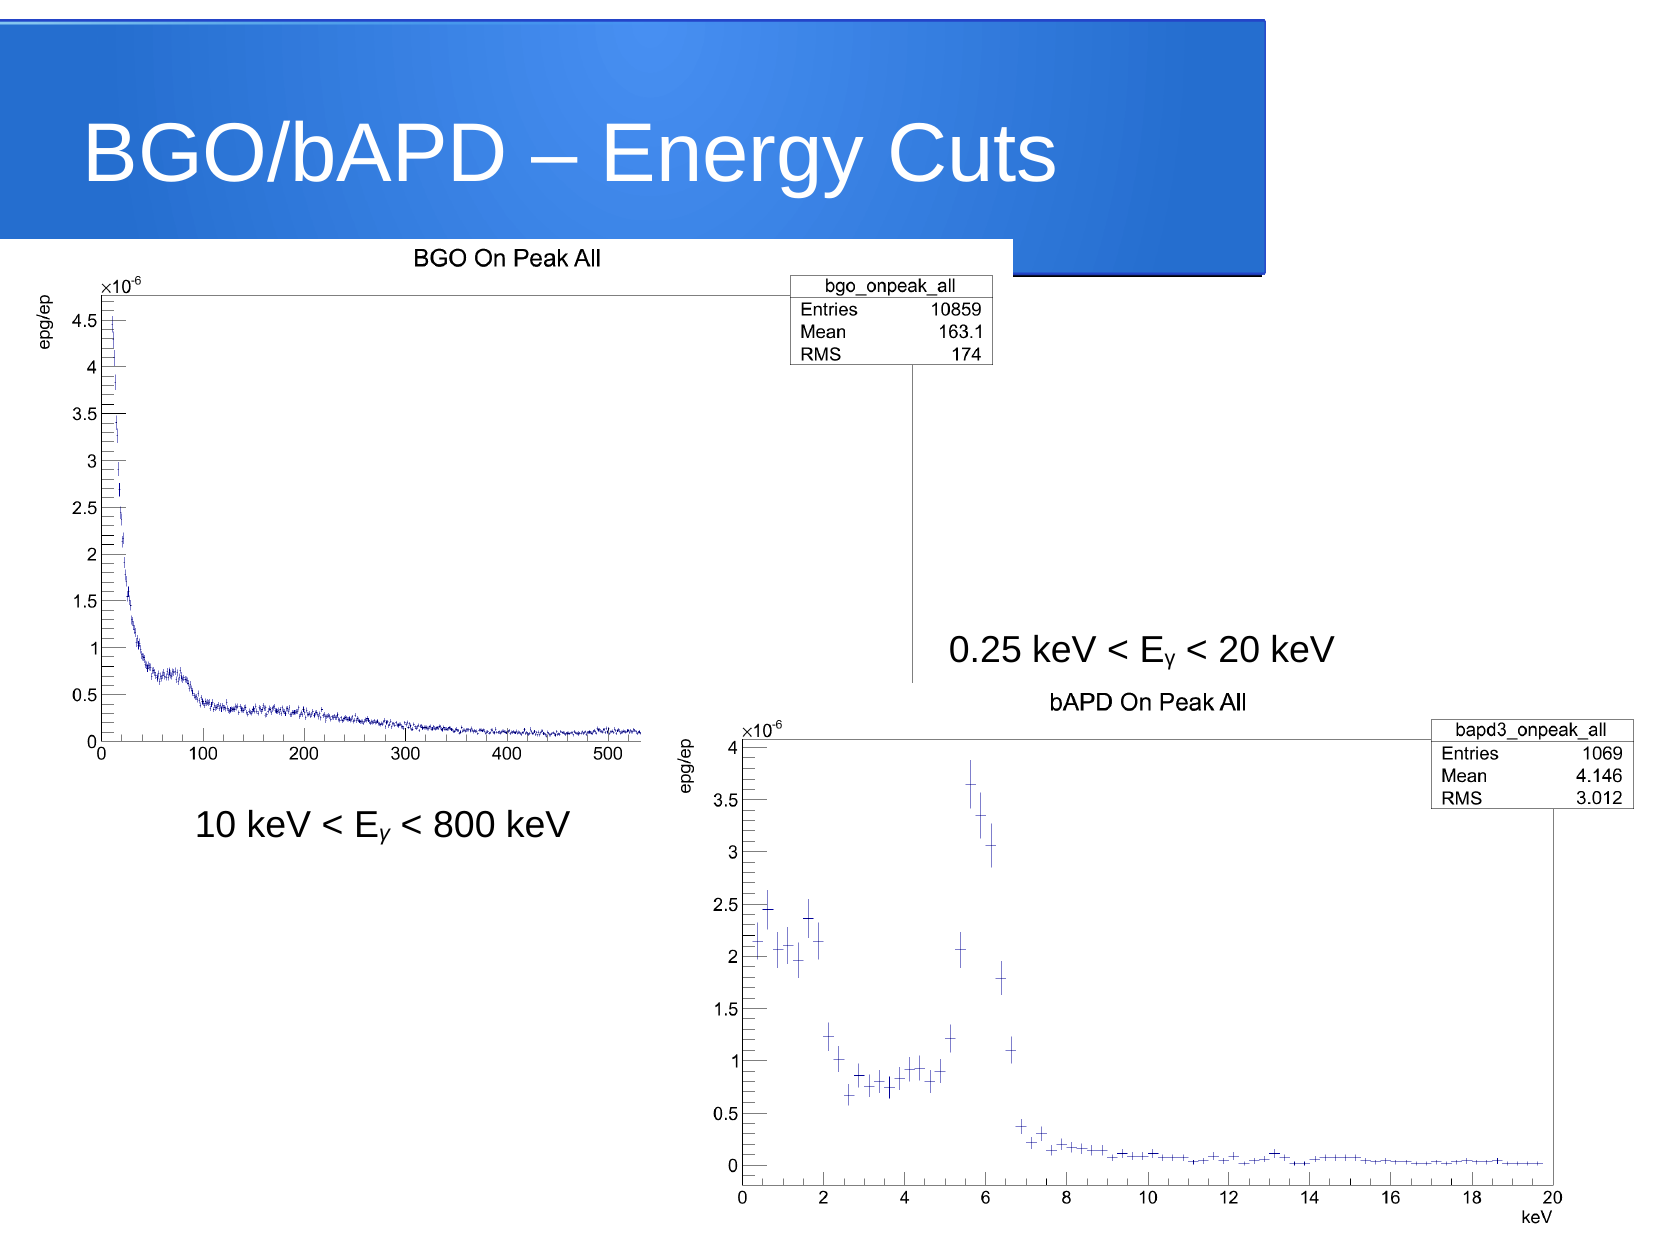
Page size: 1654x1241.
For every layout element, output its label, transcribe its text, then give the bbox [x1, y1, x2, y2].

text_box 0.25 keV < Eγ < 20 keV [934, 620, 1351, 683]
text_box 10 keV < Eγ < 800 keV [180, 796, 586, 866]
title BGO/bAPD – Energy Cuts [82, 49, 1250, 257]
picture [0, 17, 1654, 1241]
